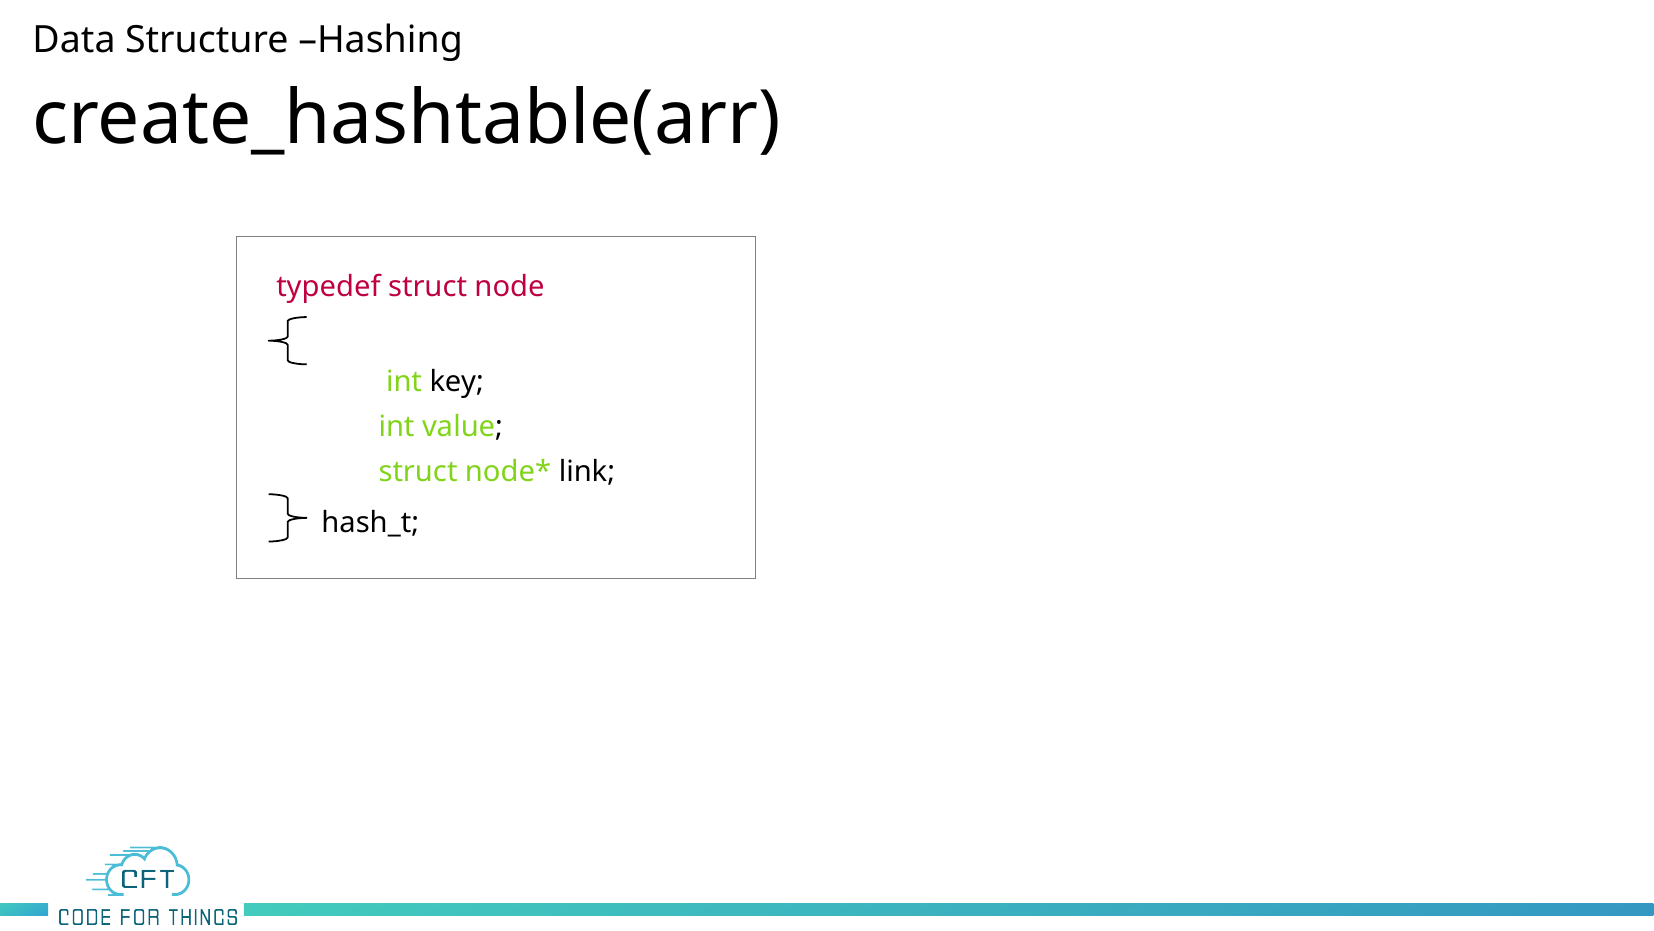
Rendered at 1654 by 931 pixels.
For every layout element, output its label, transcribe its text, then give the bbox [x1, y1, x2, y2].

text_box hash_t; [306, 494, 461, 544]
text_box int value; [363, 397, 531, 442]
text_box struct node* link; [363, 442, 647, 492]
text_box typedef struct node [261, 258, 580, 308]
picture [59, 846, 237, 925]
text_box int key; [363, 352, 744, 402]
title Data Structure –Hashing create_hashtable(arr) [32, 12, 1184, 166]
text_box [236, 236, 756, 579]
